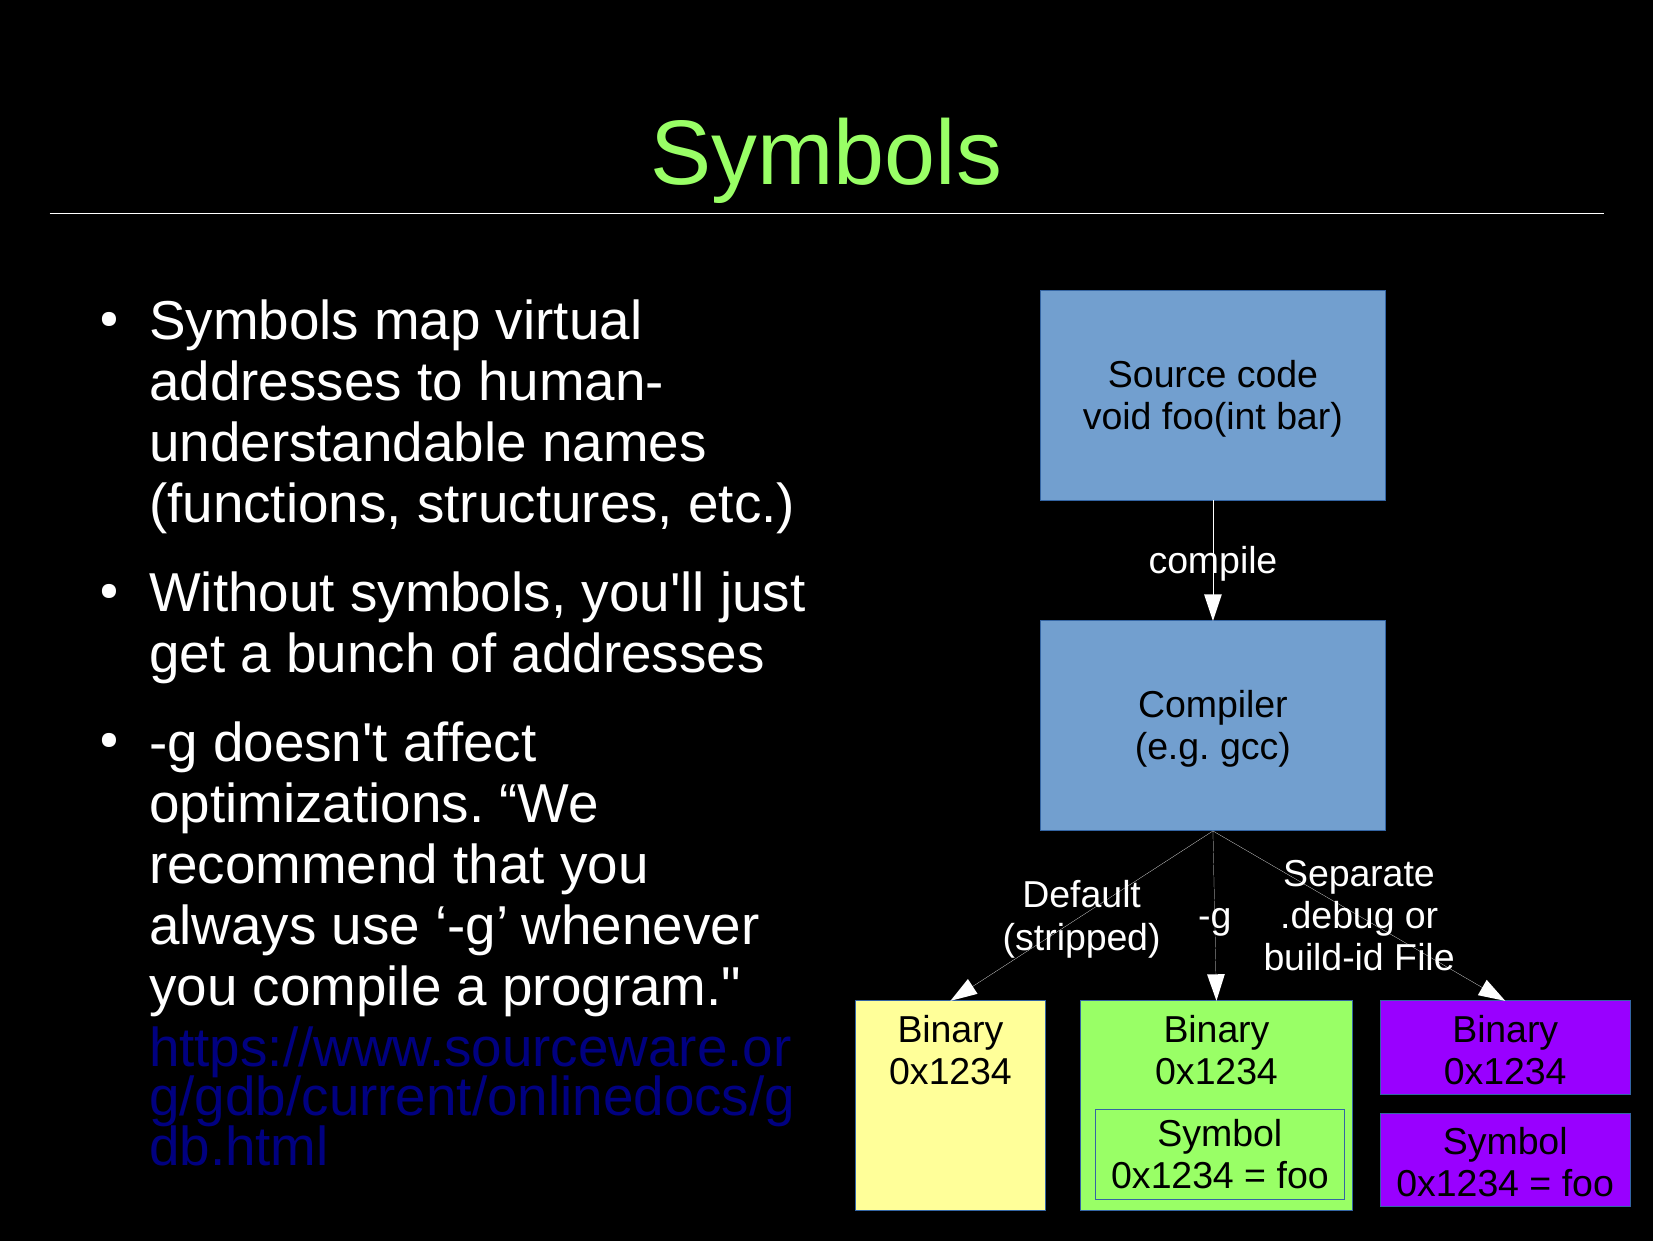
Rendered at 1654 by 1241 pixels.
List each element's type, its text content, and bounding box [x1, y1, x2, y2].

text_box Source code void foo(int bar) [1040, 290, 1386, 501]
text_box Binary 0x1234 [1380, 1000, 1631, 1095]
list Symbols map virtual addresses to human-understandable names (functions, structures, etc.) Without symbols, you'll just get a bunch of addresses -g doesn't affect optimizations. “We recommend that you always use ‘-g’ whenever you compile a program." https://www.sourceware.org/gdb/current/onlinedocs/gdb.html [82, 290, 809, 1111]
title Symbols [82, 49, 1571, 257]
text_box Compiler (e.g. gcc) [1040, 620, 1386, 831]
text_box Symbol 0x1234 = foo [1095, 1109, 1345, 1200]
text_box Symbol 0x1234 = foo [1380, 1113, 1631, 1207]
text_box Binary 0x1234 [1080, 1000, 1353, 1211]
text_box Binary 0x1234 [855, 1000, 1046, 1211]
